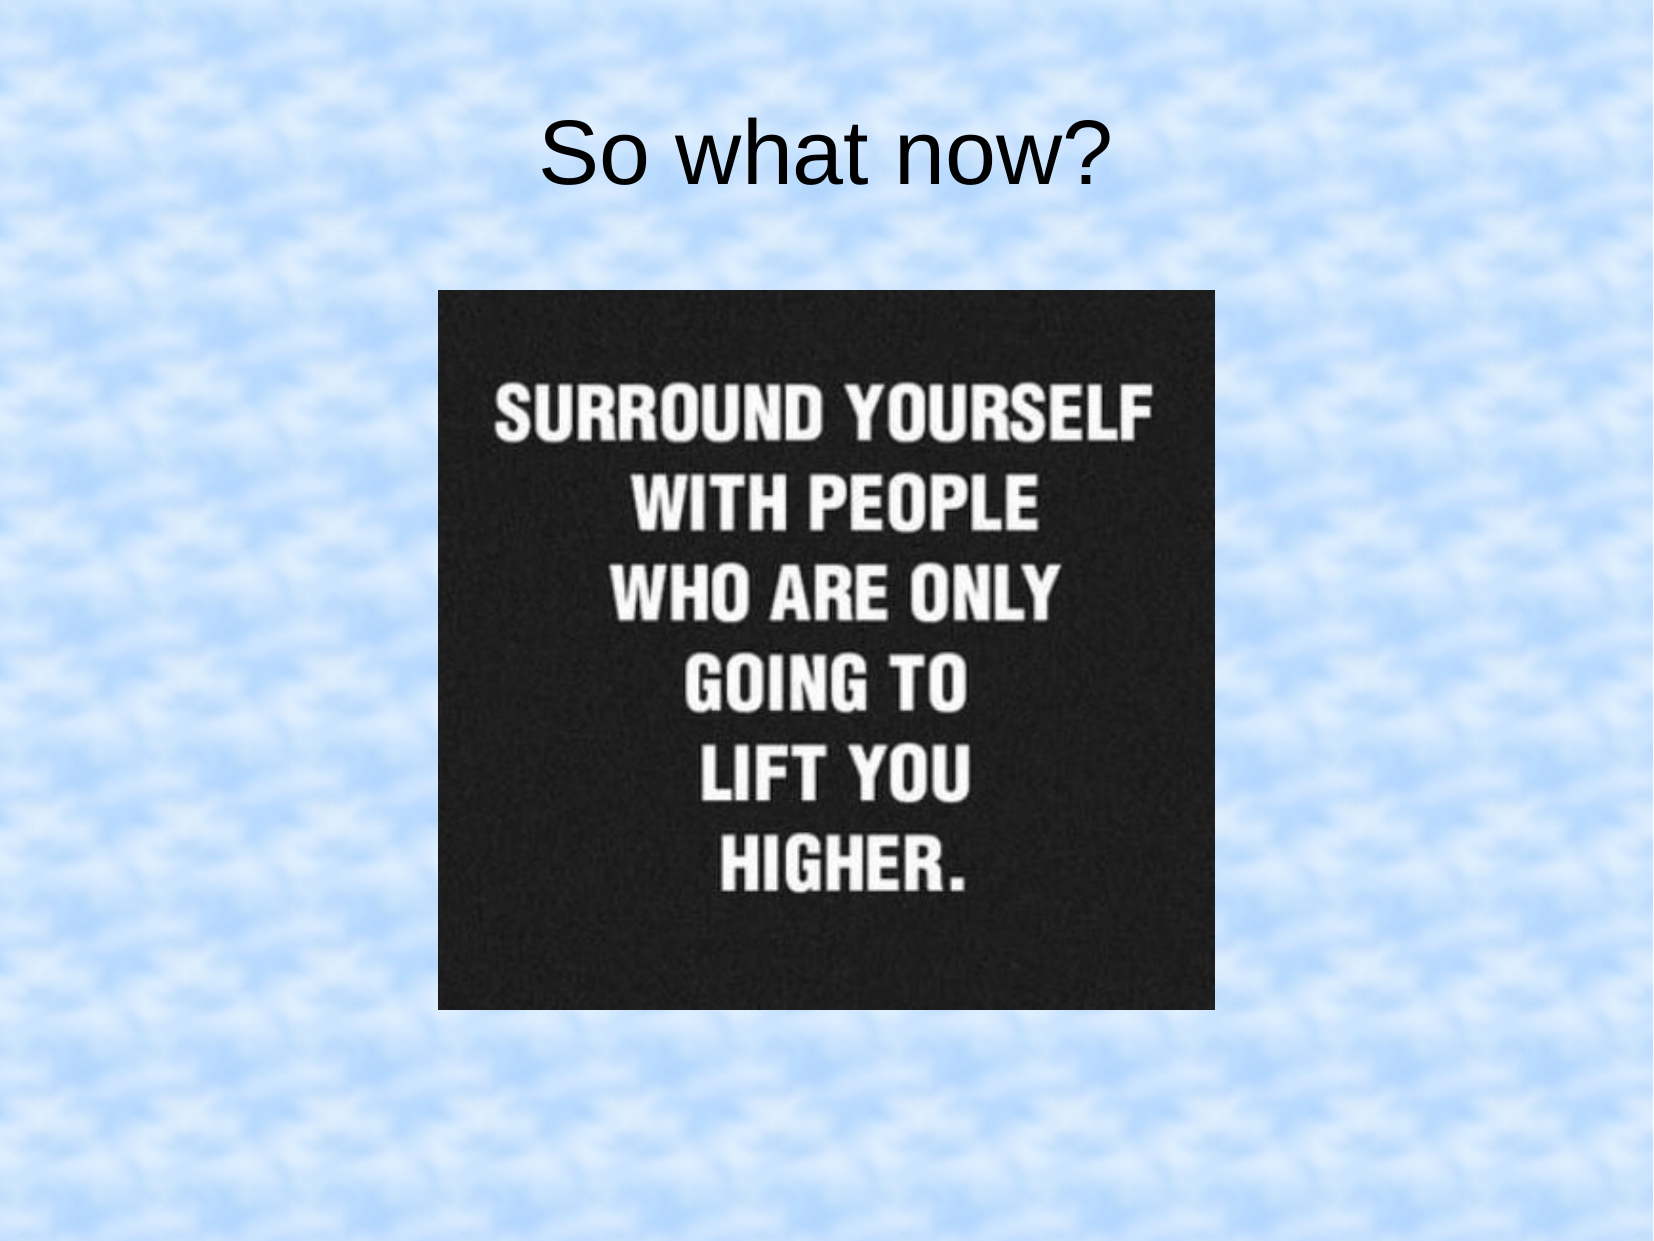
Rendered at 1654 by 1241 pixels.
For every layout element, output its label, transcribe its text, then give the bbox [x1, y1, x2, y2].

title So what now? [82, 49, 1571, 257]
picture [0, 0, 1654, 1241]
